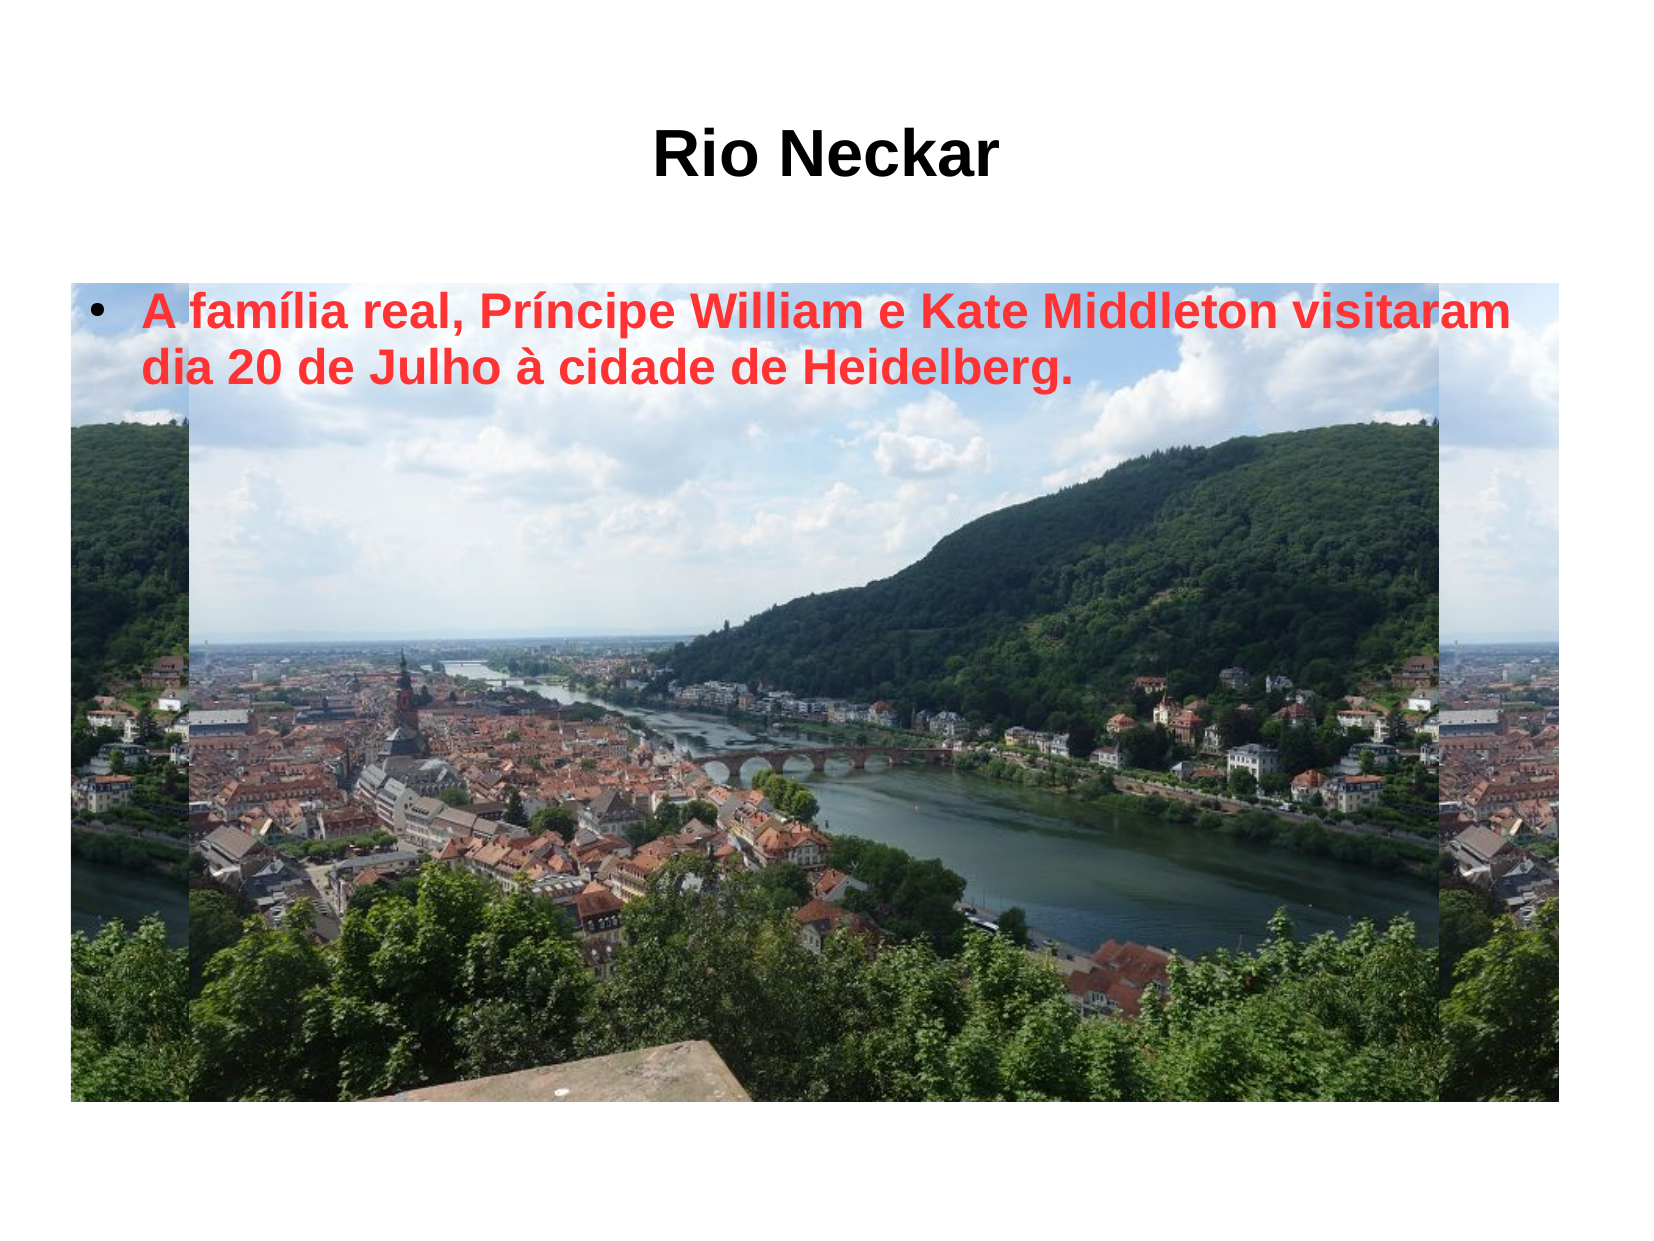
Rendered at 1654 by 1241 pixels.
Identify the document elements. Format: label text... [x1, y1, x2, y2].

title Rio Neckar [82, 49, 1571, 257]
list A família real, Príncipe William e Kate Middleton visitaram dia 20 de Julho à cidade de Heidelberg. [70, 283, 1559, 1102]
